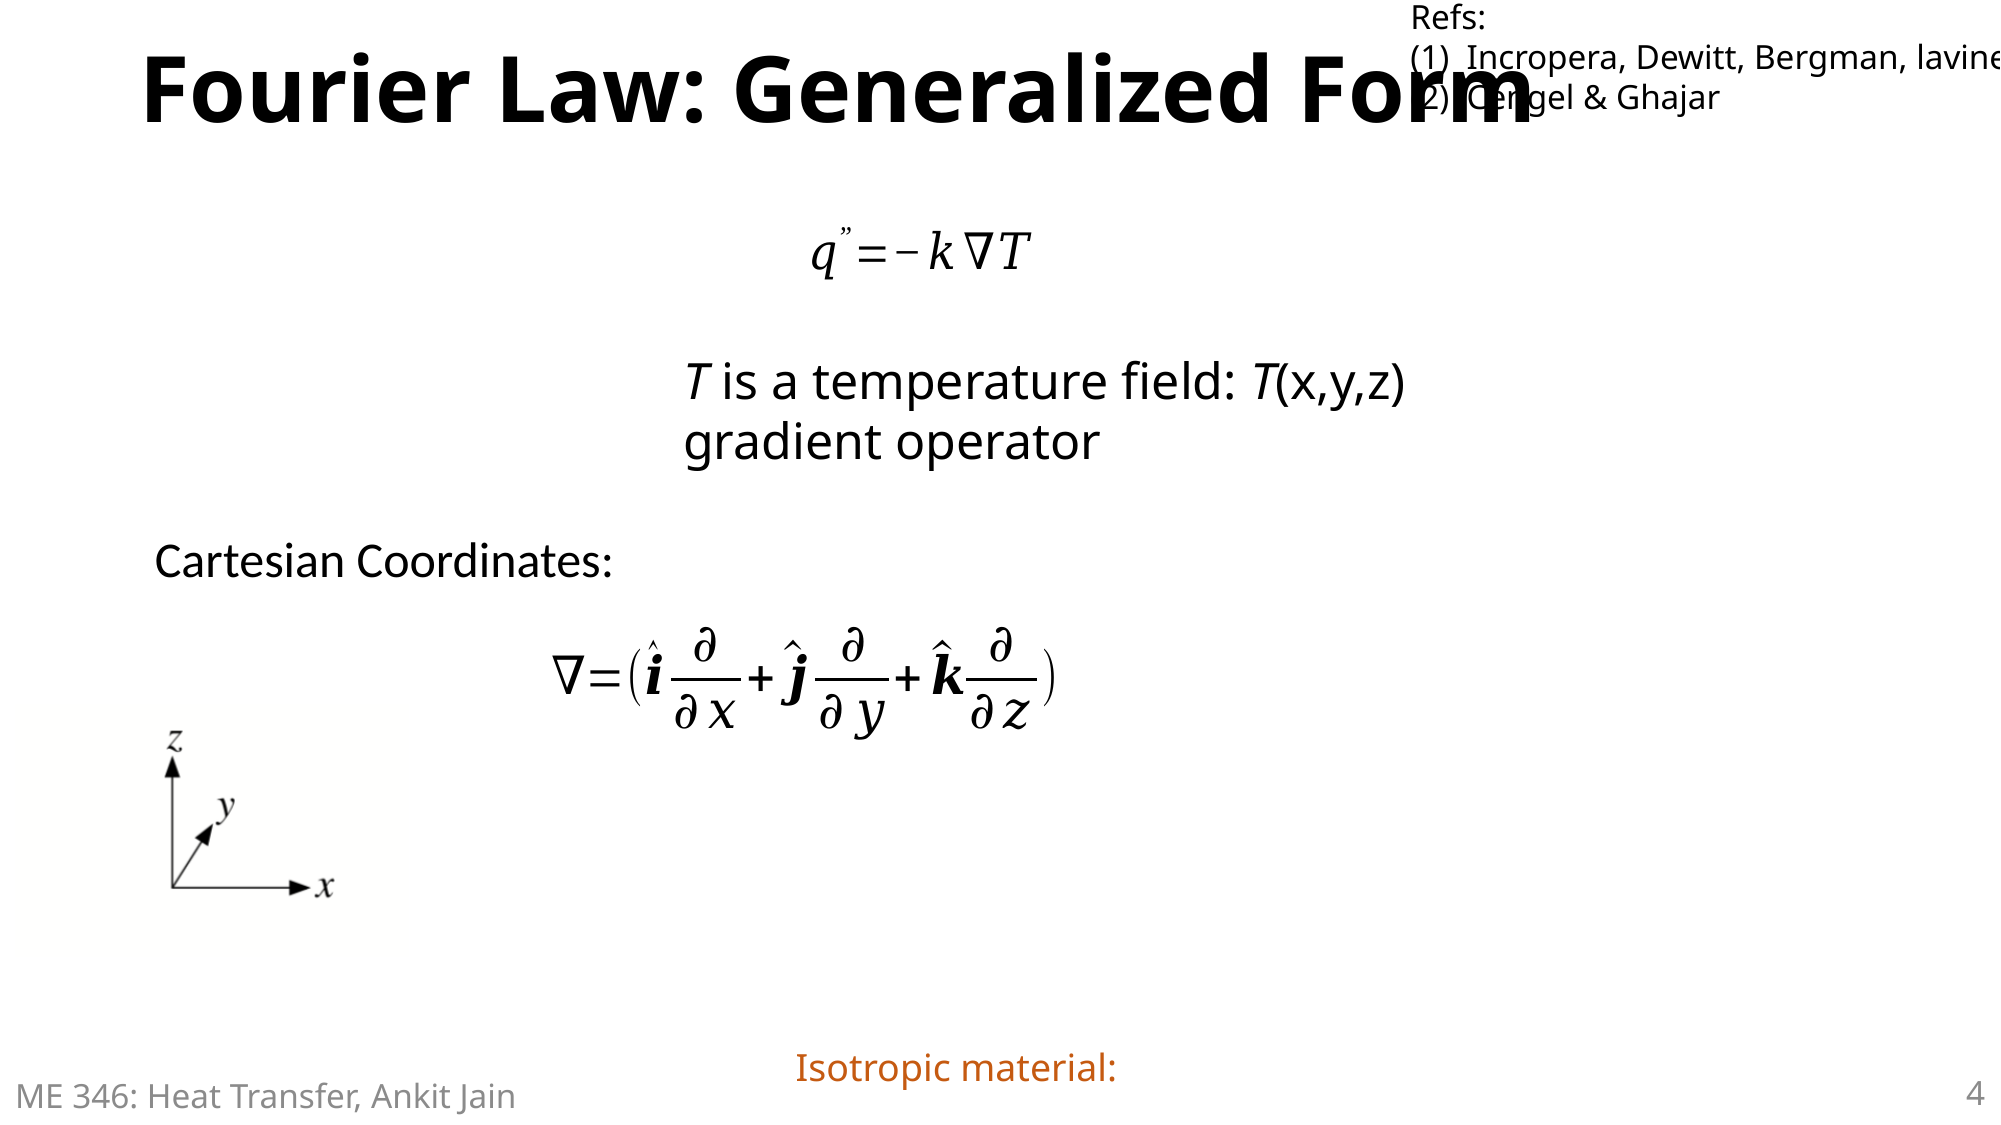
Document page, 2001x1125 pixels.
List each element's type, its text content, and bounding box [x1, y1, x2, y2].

chart [535, 615, 1070, 741]
text_box Isotropic material: [780, 1036, 1143, 1097]
title Fourier Law: Generalized Form [124, 0, 1850, 202]
chart [796, 219, 1047, 283]
text_box Refs: Incropera, Dewitt, Bergman, lavine Cengel & Ghajar [1395, 0, 2000, 124]
footer ME 346: Heat Transfer, Ankit Jain [0, 1065, 1045, 1125]
text_box Cartesian Coordinates: [140, 519, 630, 595]
picture [15, 704, 409, 957]
text_box T is a temperature field: T(x,y,z) gradient operator [668, 341, 1421, 477]
